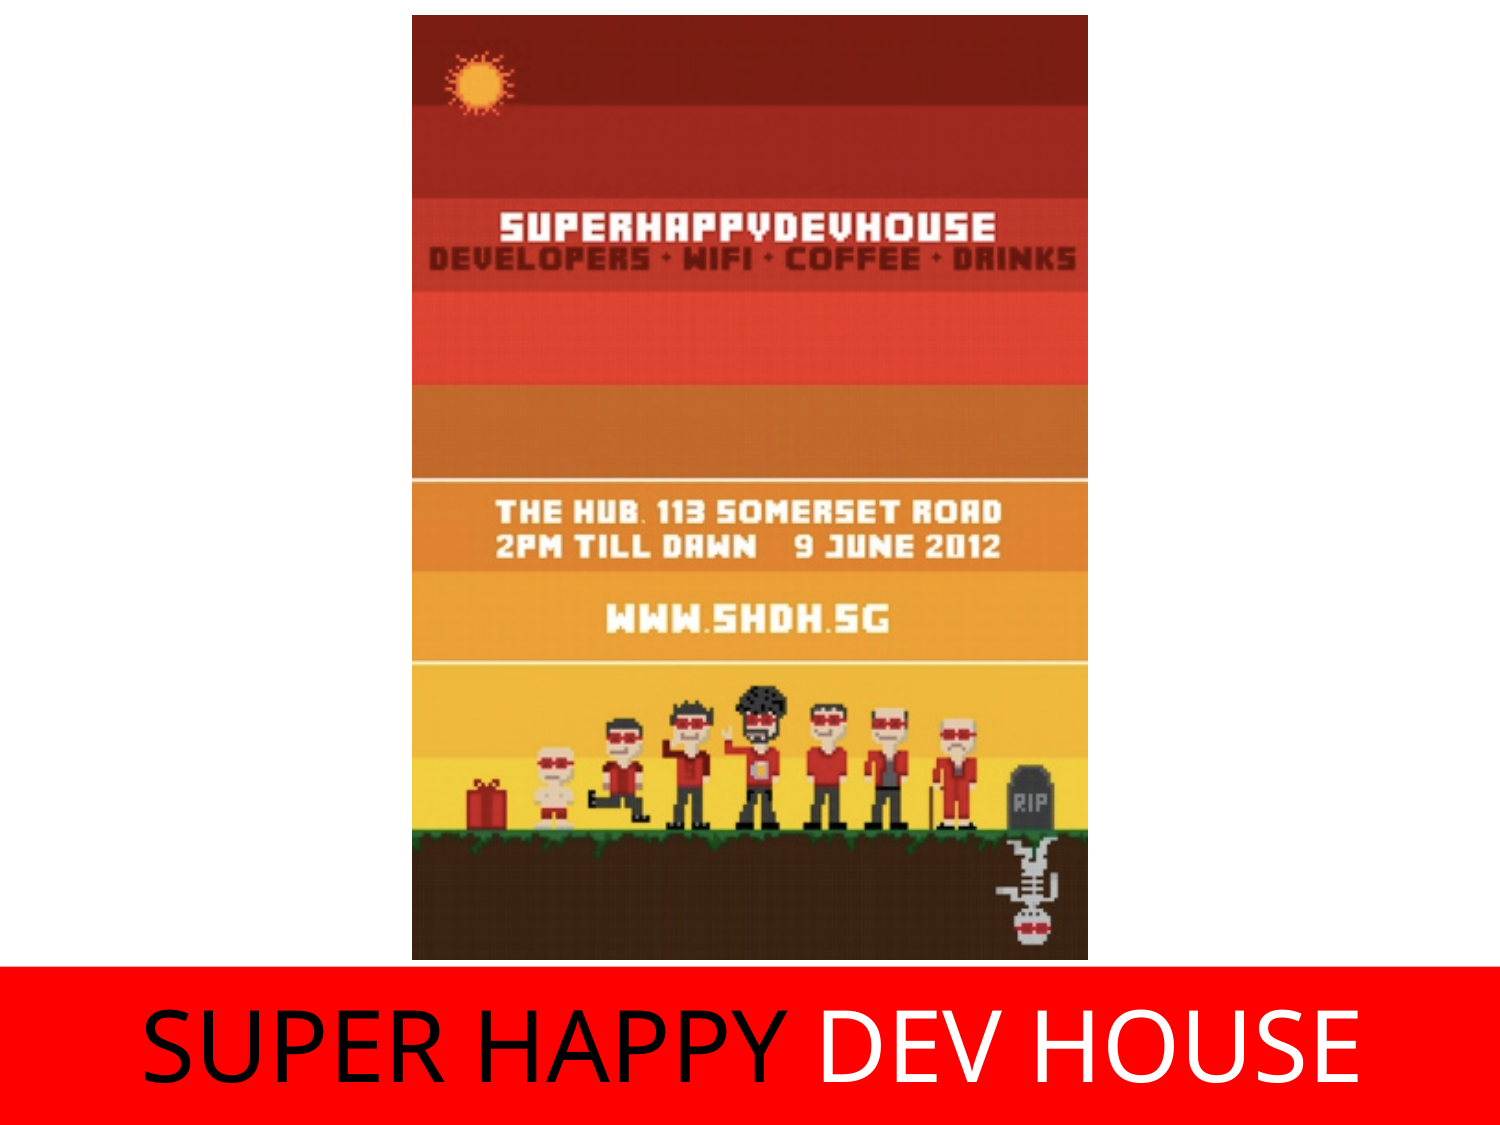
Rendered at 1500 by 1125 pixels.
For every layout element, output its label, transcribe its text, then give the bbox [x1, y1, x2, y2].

list SUPER HAPPY DEV HOUSE [28, 974, 1478, 1111]
picture [412, 15, 1088, 961]
